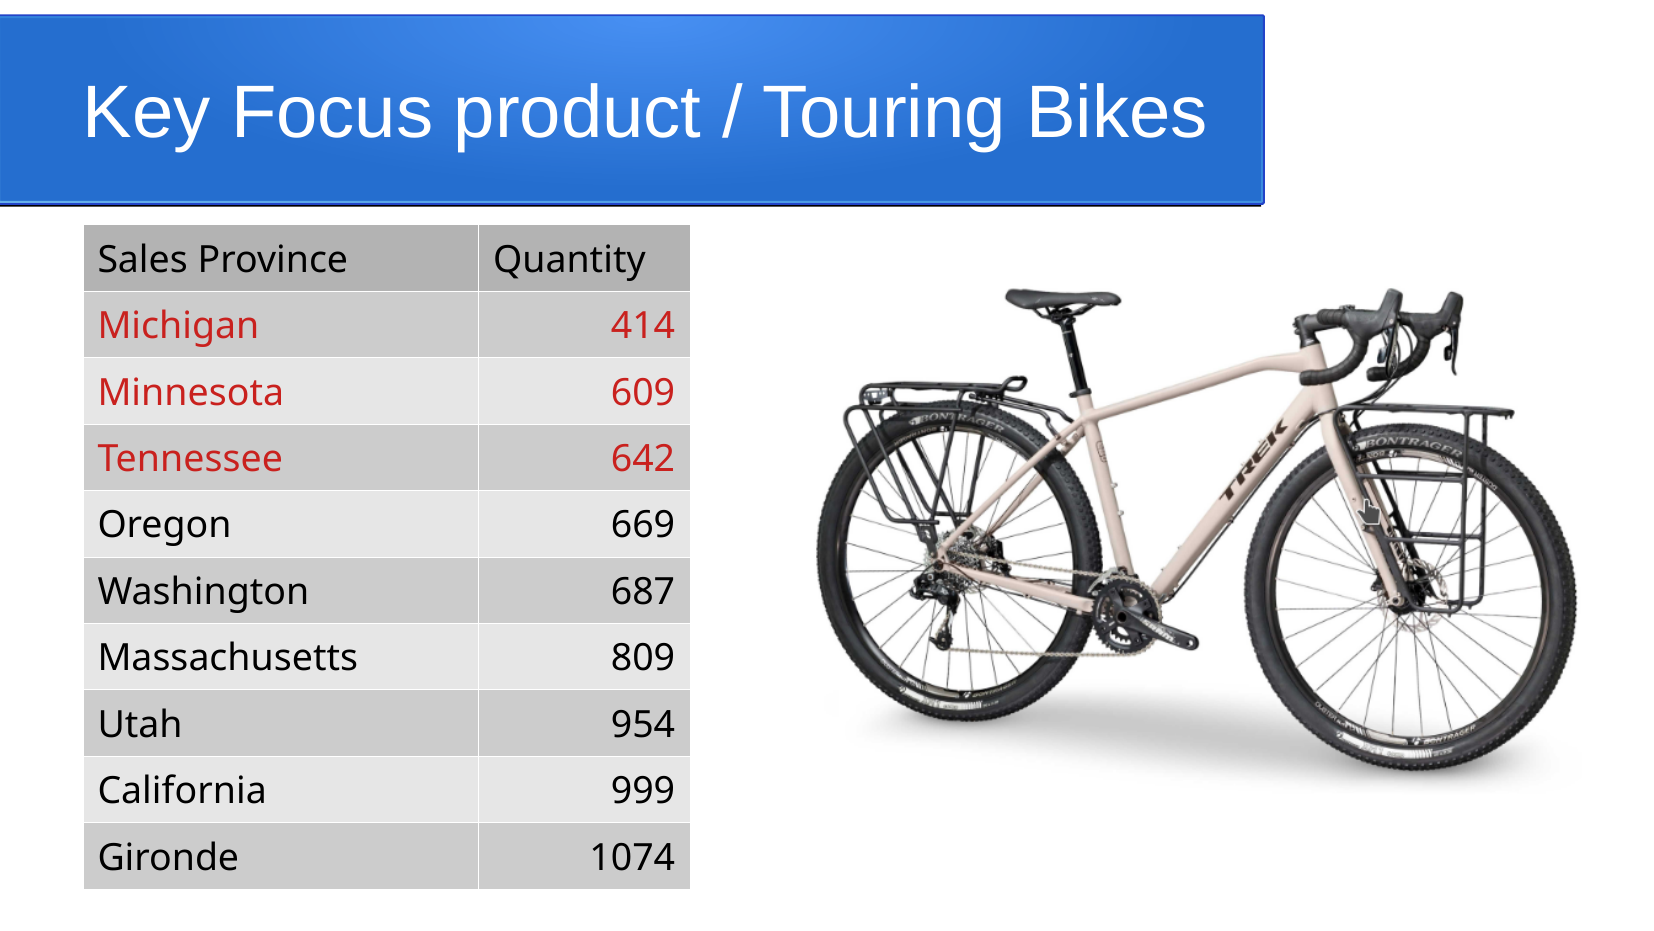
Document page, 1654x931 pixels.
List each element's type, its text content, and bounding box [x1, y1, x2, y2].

table_cell Gironde [84, 823, 478, 889]
table_cell Washington [84, 558, 478, 623]
table_cell Minnesota [84, 358, 478, 424]
table_cell 669 [479, 491, 690, 557]
table_header Quantity [479, 225, 690, 291]
table_cell 954 [479, 690, 690, 756]
table_cell Utah [84, 690, 478, 756]
table_cell Tennessee [84, 425, 478, 490]
title Key Focus product / Touring Bikes [82, 35, 1235, 189]
picture [782, 239, 1606, 813]
table_cell 414 [479, 292, 690, 357]
table_cell California [84, 757, 478, 822]
table_cell 642 [479, 425, 690, 490]
table_header Sales Province [84, 225, 478, 291]
table_cell Massachusetts [84, 624, 478, 689]
table_cell 609 [479, 358, 690, 424]
table_cell 1074 [479, 823, 690, 889]
table_cell 809 [479, 624, 690, 689]
table_cell Michigan [84, 292, 478, 357]
table_cell Oregon [84, 491, 478, 557]
table_cell 999 [479, 757, 690, 822]
table_cell 687 [479, 558, 690, 623]
